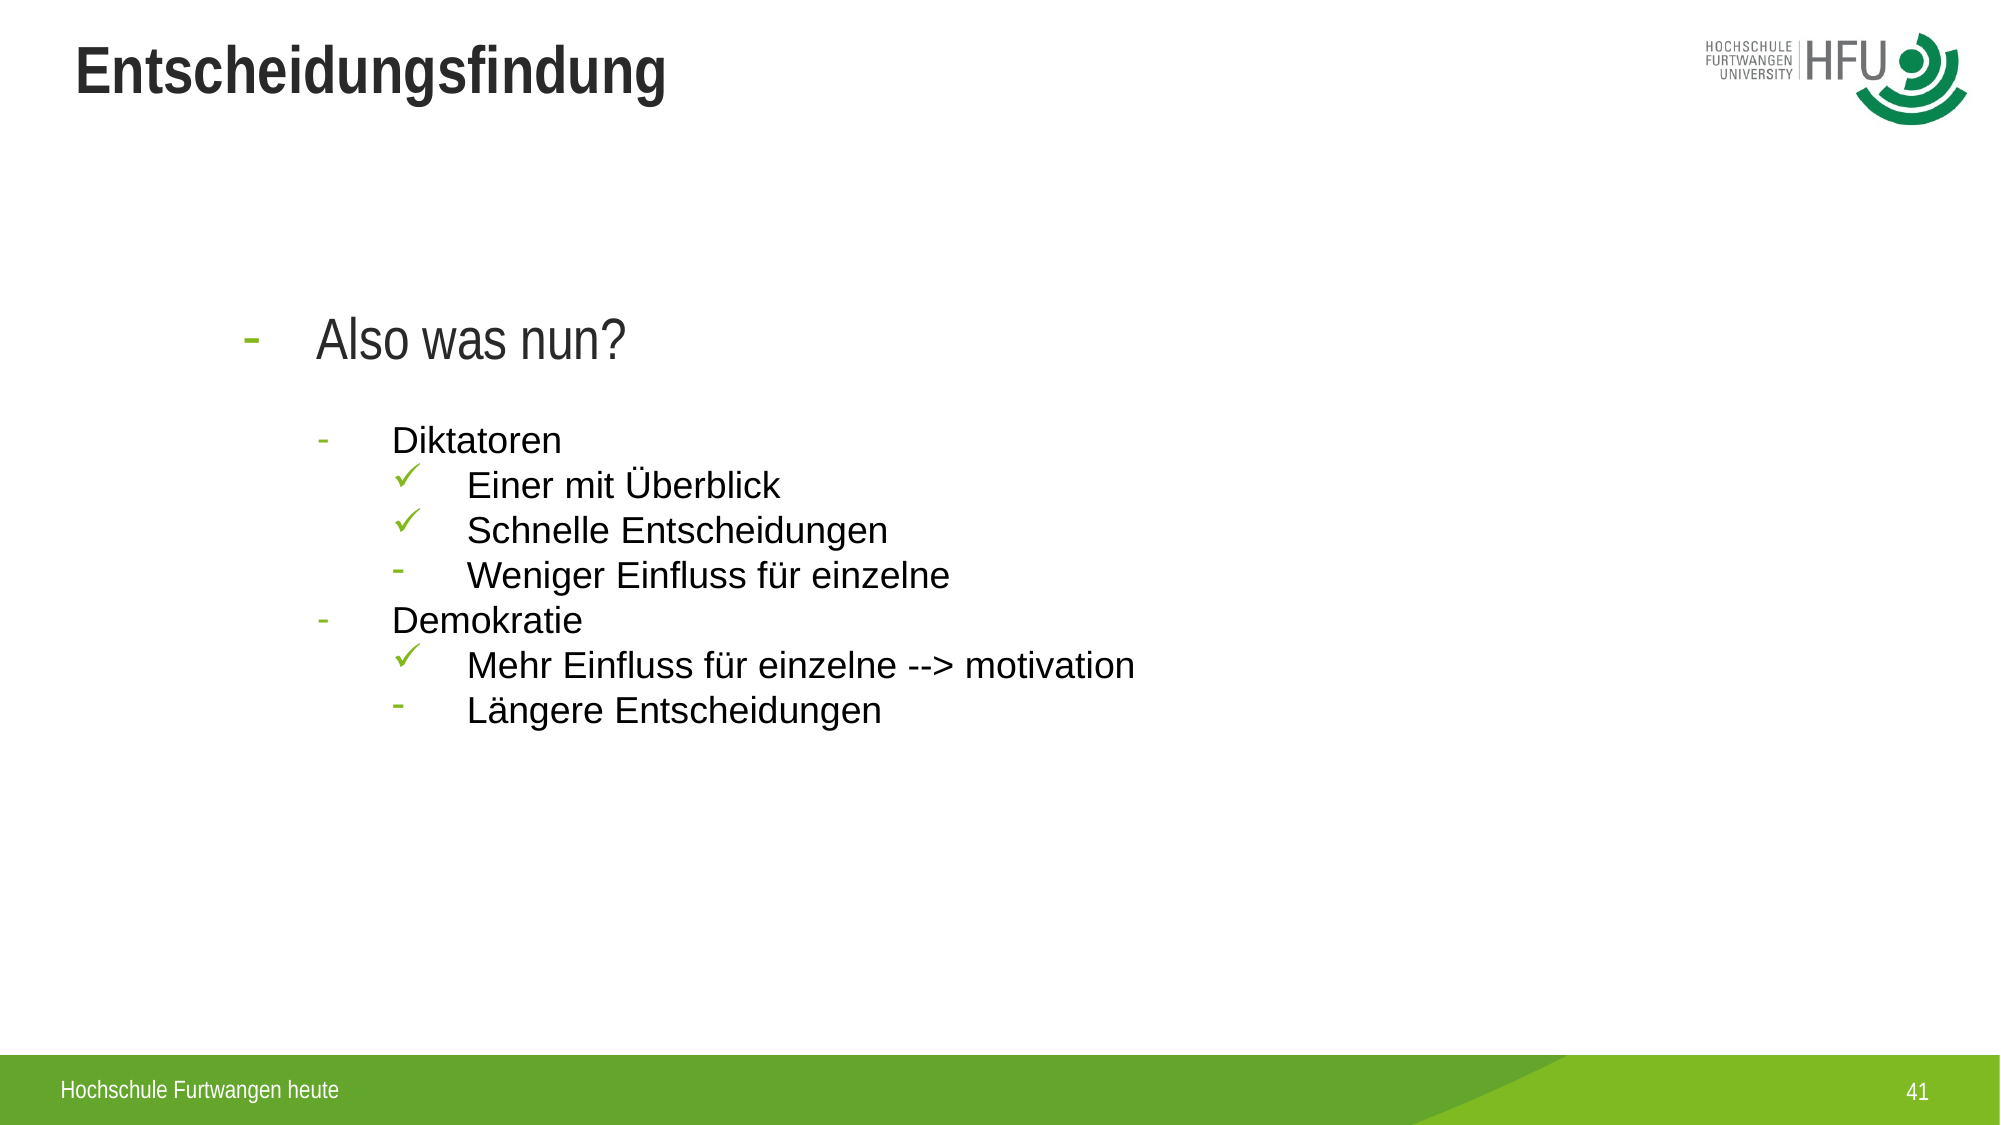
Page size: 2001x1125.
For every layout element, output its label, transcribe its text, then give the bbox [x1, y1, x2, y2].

text_box <number> [1672, 1057, 1945, 1124]
text_box Hochschule Furtwangen heute [60, 1058, 985, 1119]
picture [1689, 19, 1981, 137]
picture [0, 1055, 2000, 1125]
text_box Also was nun? Diktatoren Einer mit Überblick Schnelle Entscheidungen Weniger Einfluss für einzelne Demokratie Mehr Einfluss für einzelne --> motivation Längere Entscheidungen [151, 248, 1642, 830]
text_box Entscheidungsfindung [60, 28, 1591, 102]
